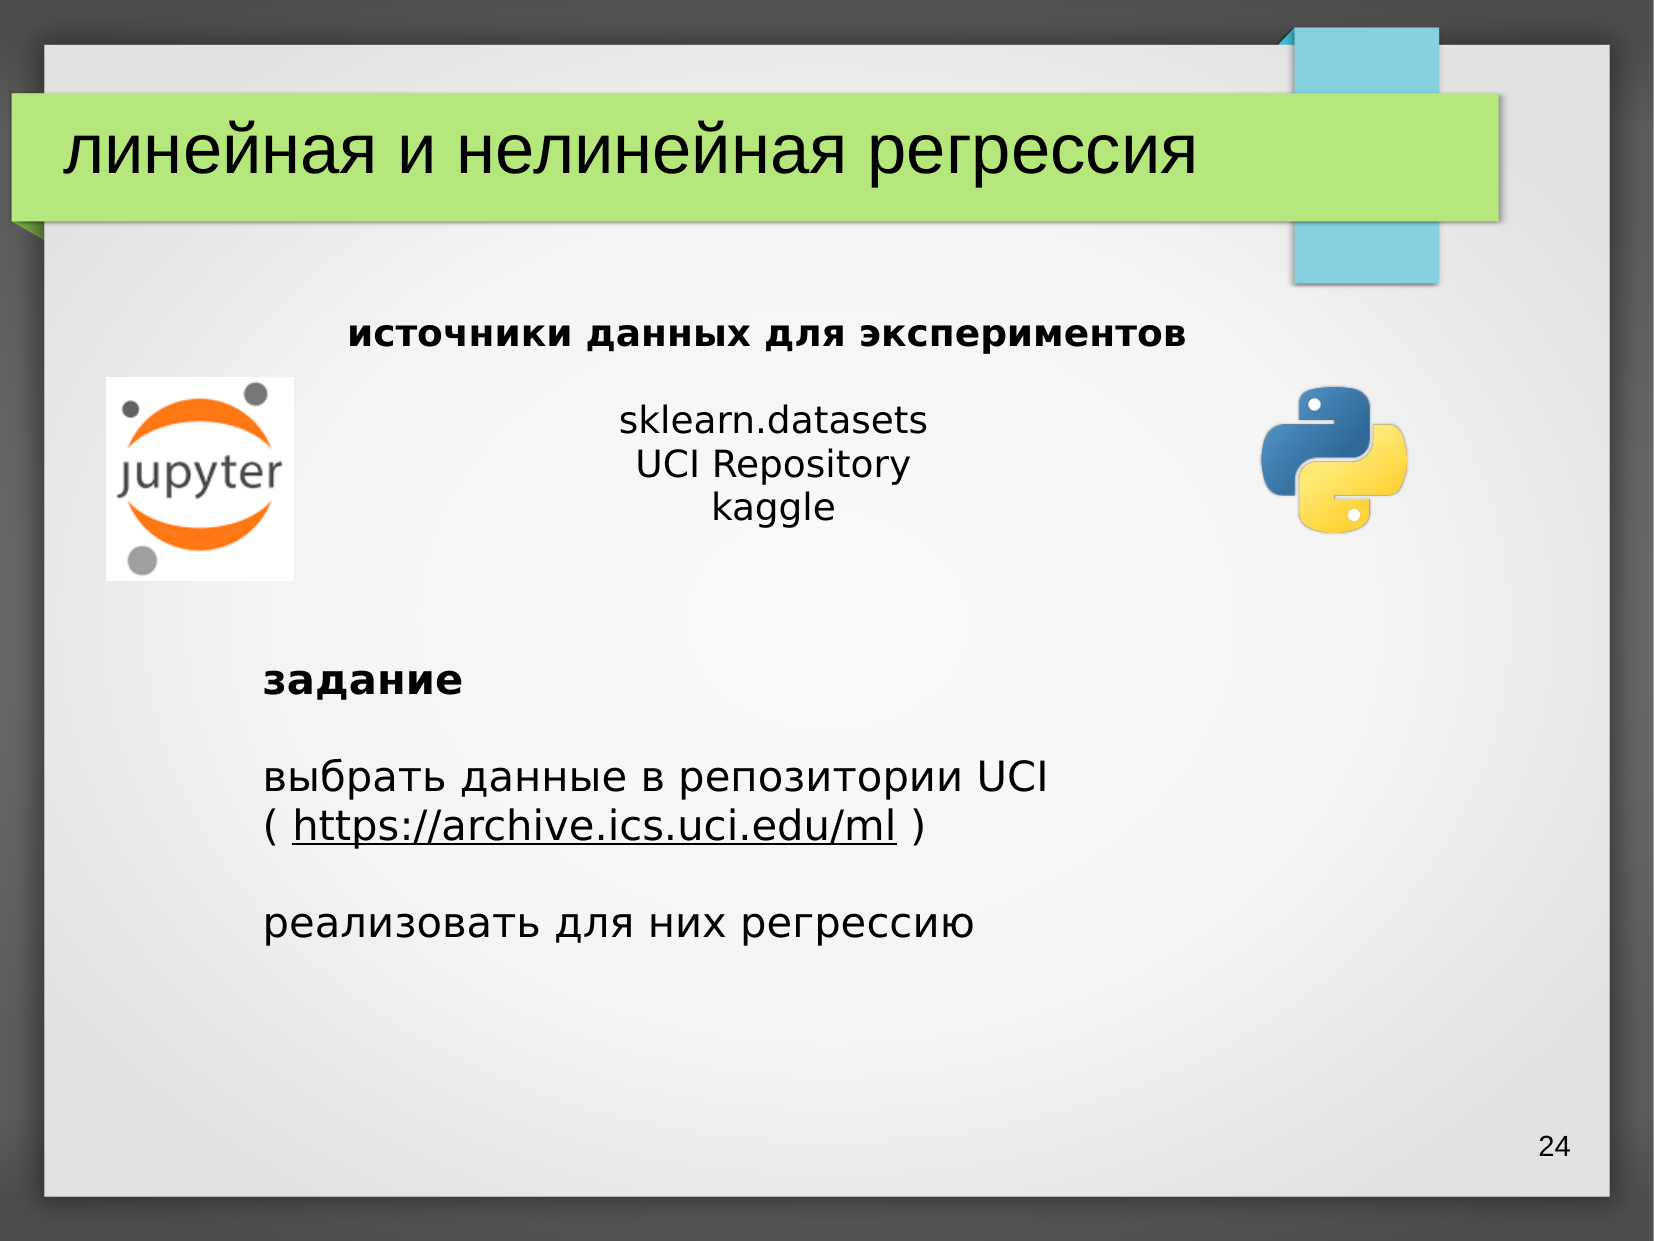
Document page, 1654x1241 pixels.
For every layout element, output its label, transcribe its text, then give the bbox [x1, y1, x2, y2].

text_box задание выбрать данные в репозитории UCI ( https://archive.ics.uci.edu/ml ) реализовать для них регрессию [248, 648, 1134, 969]
title линейная и нелинейная регрессия [63, 106, 1469, 193]
picture [0, 0, 1654, 1241]
text_box источники данных для экспериментов sklearn.datasets UCI Repository kaggle [283, 304, 1264, 537]
